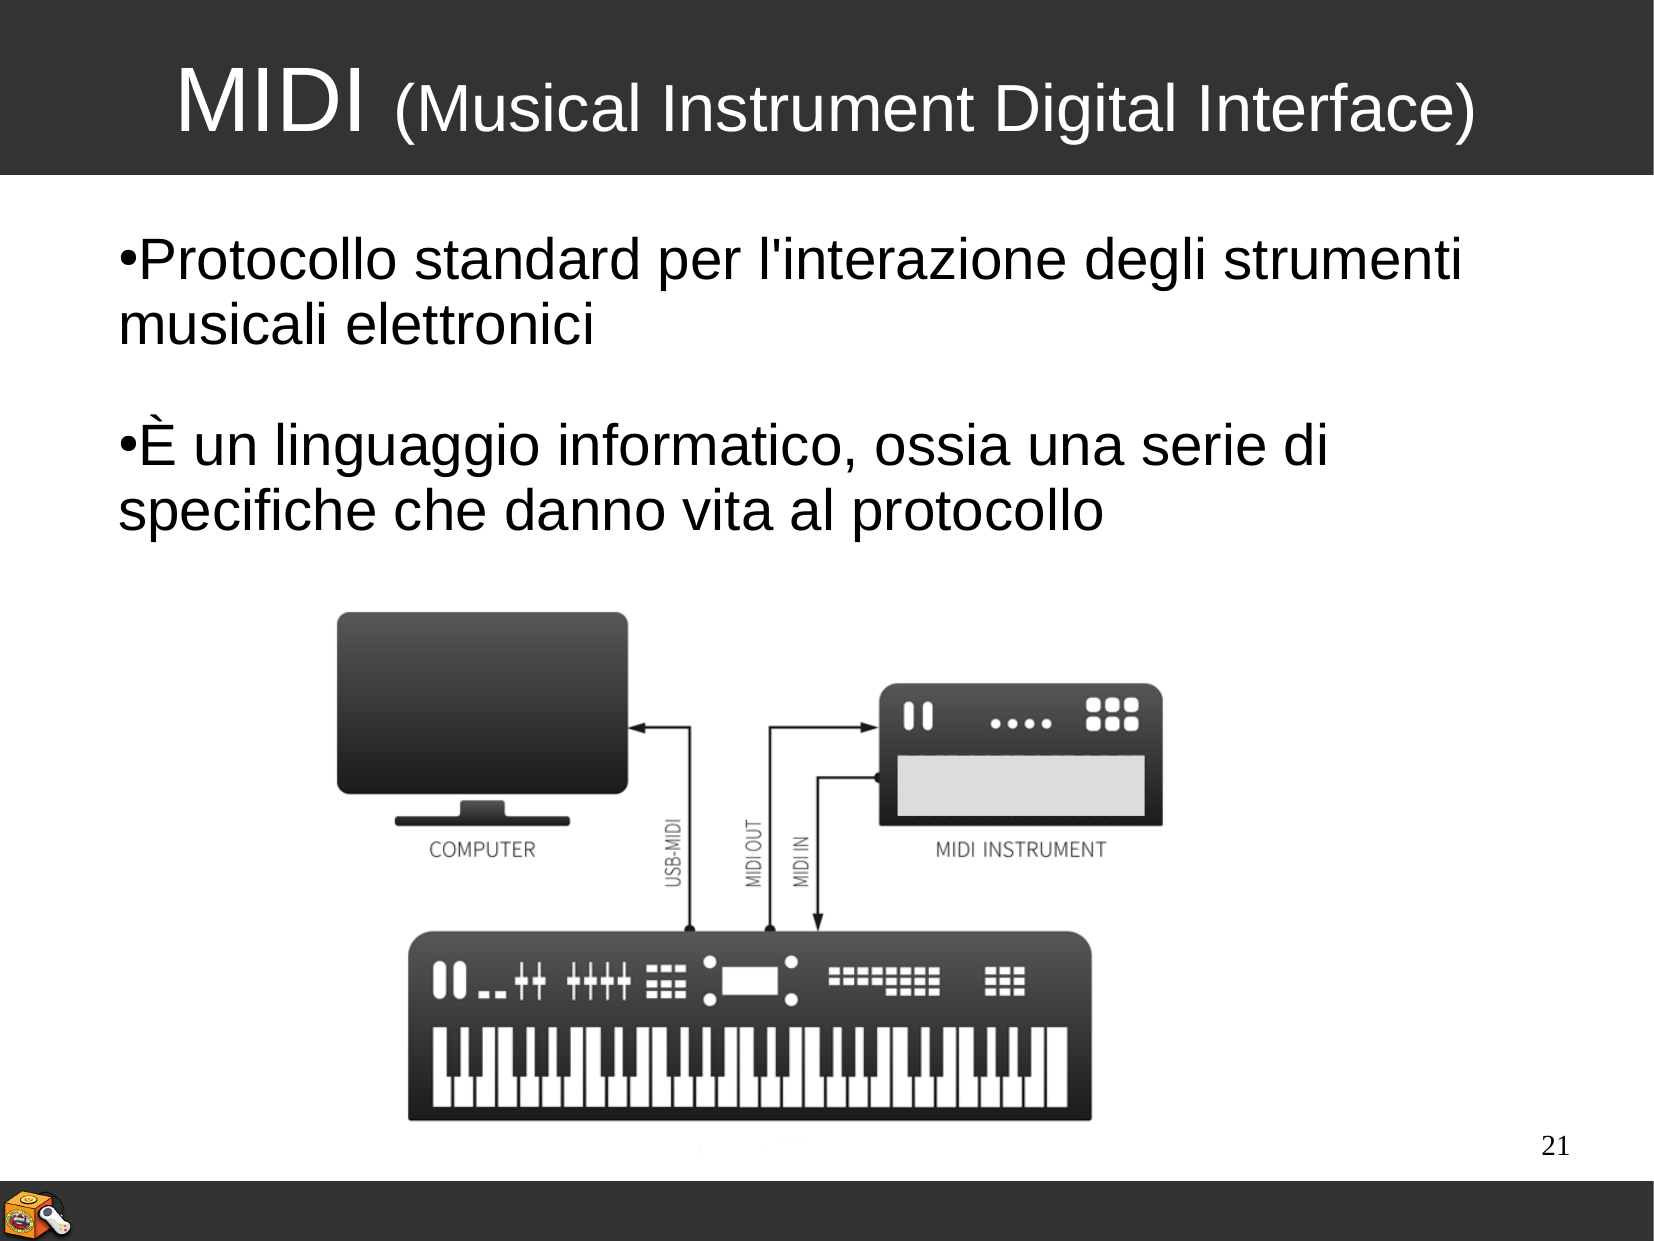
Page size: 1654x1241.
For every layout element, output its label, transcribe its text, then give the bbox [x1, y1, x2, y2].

picture [307, 582, 1193, 1159]
picture [0, 0, 1654, 175]
subtitle Protocollo standard per l'interazione degli strumenti musicali elettronici È un linguaggio informatico, ossia una serie di specifiche che danno vita al protocollo [118, 215, 1607, 686]
picture [0, 1181, 1654, 1241]
title MIDI (Musical Instrument Digital Interface) [82, 3, 1571, 196]
